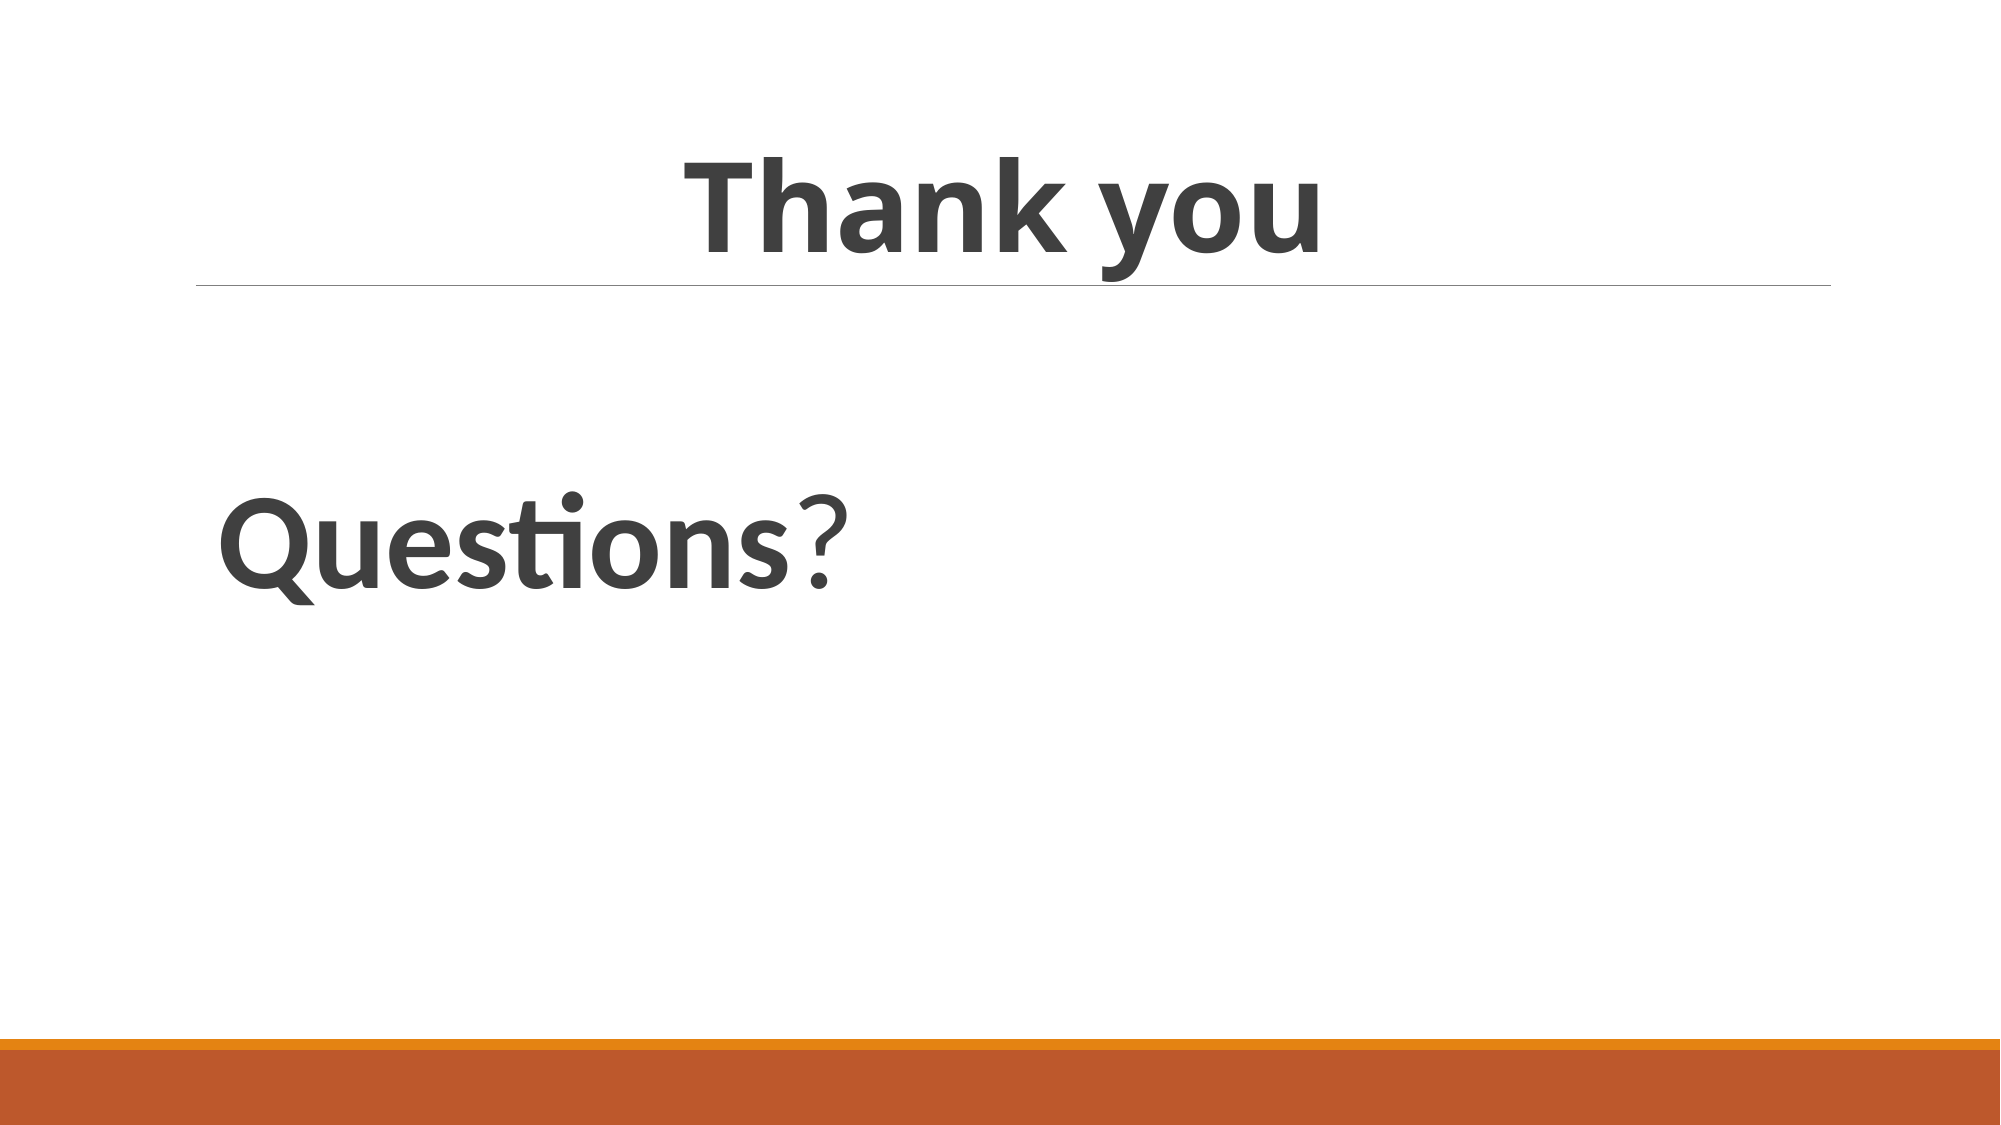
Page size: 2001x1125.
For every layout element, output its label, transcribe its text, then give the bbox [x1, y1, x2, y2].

list Questions? [180, 302, 1831, 963]
title Thank you [180, 47, 1831, 286]
